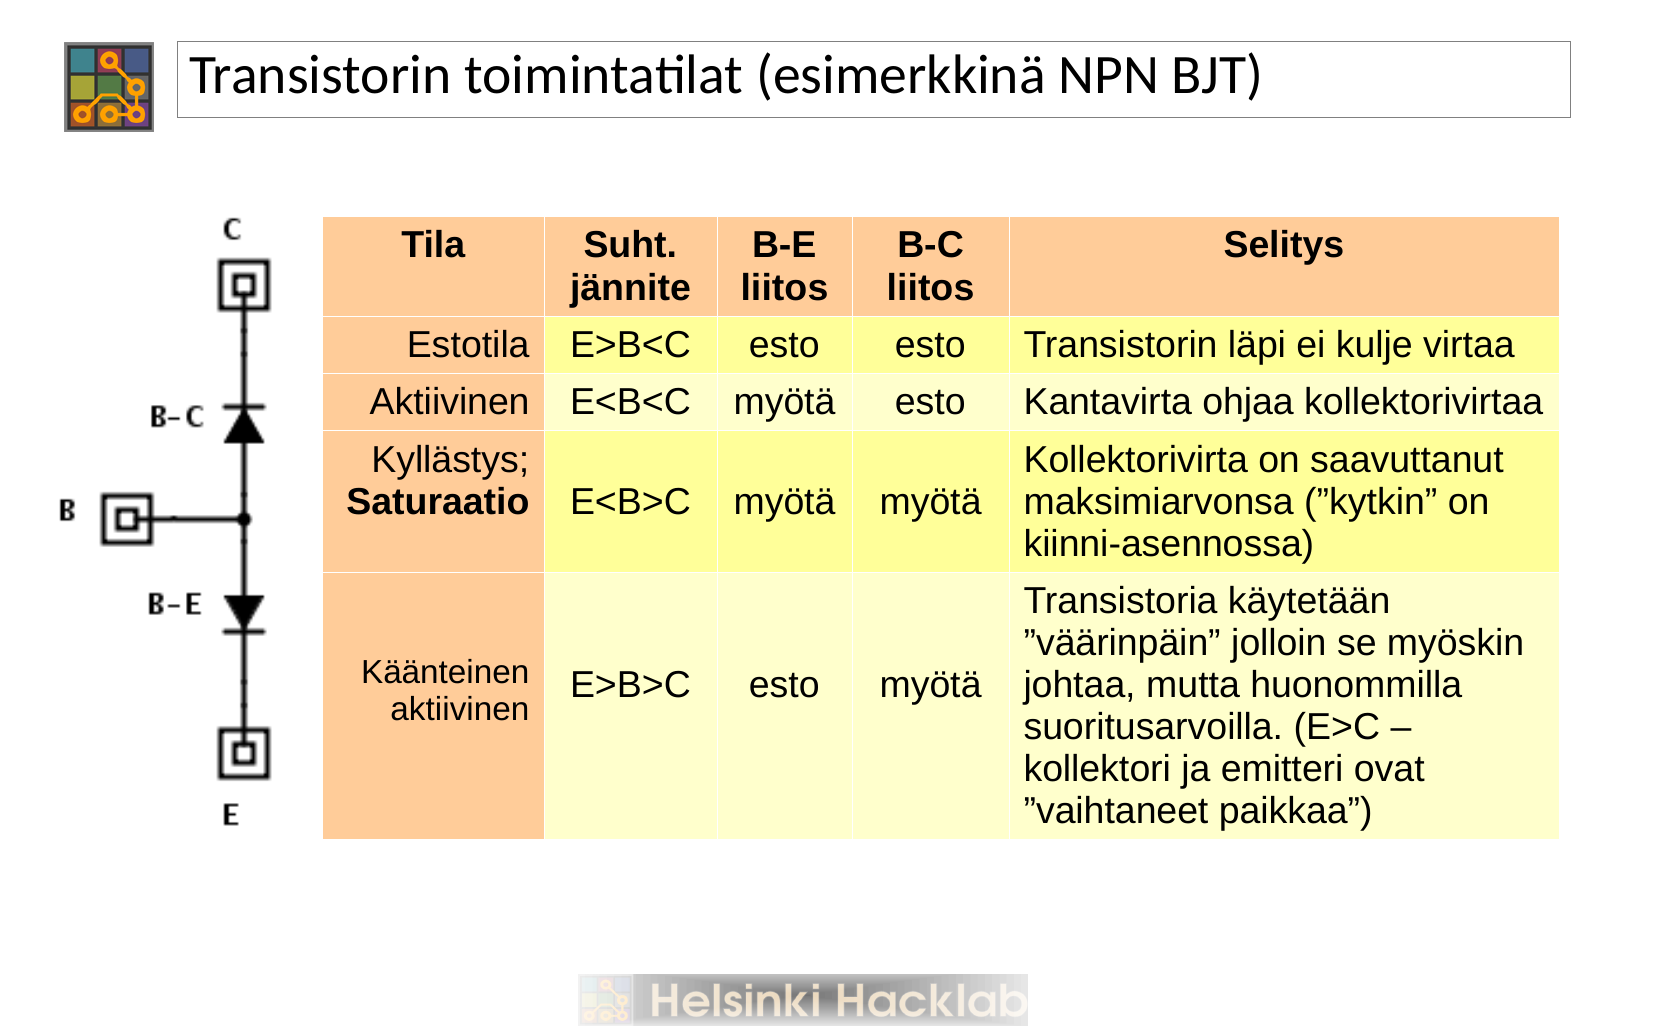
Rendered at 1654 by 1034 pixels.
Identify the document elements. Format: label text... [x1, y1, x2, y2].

table_cell myötä [718, 431, 852, 572]
table_cell Kyllästys; Saturaatio [323, 431, 544, 572]
table_cell myötä [718, 374, 852, 430]
table_cell Käänteinen aktiivinen [323, 573, 544, 839]
picture [64, 42, 154, 132]
table_header Tila [323, 217, 544, 316]
table_cell Estotila [323, 317, 544, 373]
title Transistorin toimintatilat (esimerkkinä NPN BJT) [177, 41, 1571, 118]
table_header Selitys [1010, 217, 1559, 316]
table_cell Kollektorivirta on saavuttanut maksimiarvonsa (”kytkin” on kiinni-asennossa) [1010, 431, 1559, 572]
table_cell E<B<C [545, 374, 717, 430]
table_cell Transistoria käytetään ”väärinpäin” jolloin se myöskin johtaa, mutta huonommilla suoritusarvoilla. (E>C – kollektori ja emitteri ovat ”vaihtaneet paikkaa”) [1010, 573, 1559, 839]
table_cell Kantavirta ohjaa kollektorivirtaa [1010, 374, 1559, 430]
table_cell esto [853, 374, 1009, 430]
table_cell myötä [853, 431, 1009, 572]
table_header Suht. jännite [545, 217, 717, 316]
table_cell myötä [853, 573, 1009, 839]
table_cell E>B>C [545, 573, 717, 839]
table_header B-E liitos [718, 217, 852, 316]
table_cell E>B<C [545, 317, 717, 373]
picture [47, 205, 302, 842]
table_header B-C liitos [853, 217, 1009, 316]
table_cell Aktiivinen [323, 374, 544, 430]
table_cell esto [718, 317, 852, 373]
table_cell esto [853, 317, 1009, 373]
table_cell E<B>C [545, 431, 717, 572]
table_cell Transistorin läpi ei kulje virtaa [1010, 317, 1559, 373]
table_cell esto [718, 573, 852, 839]
